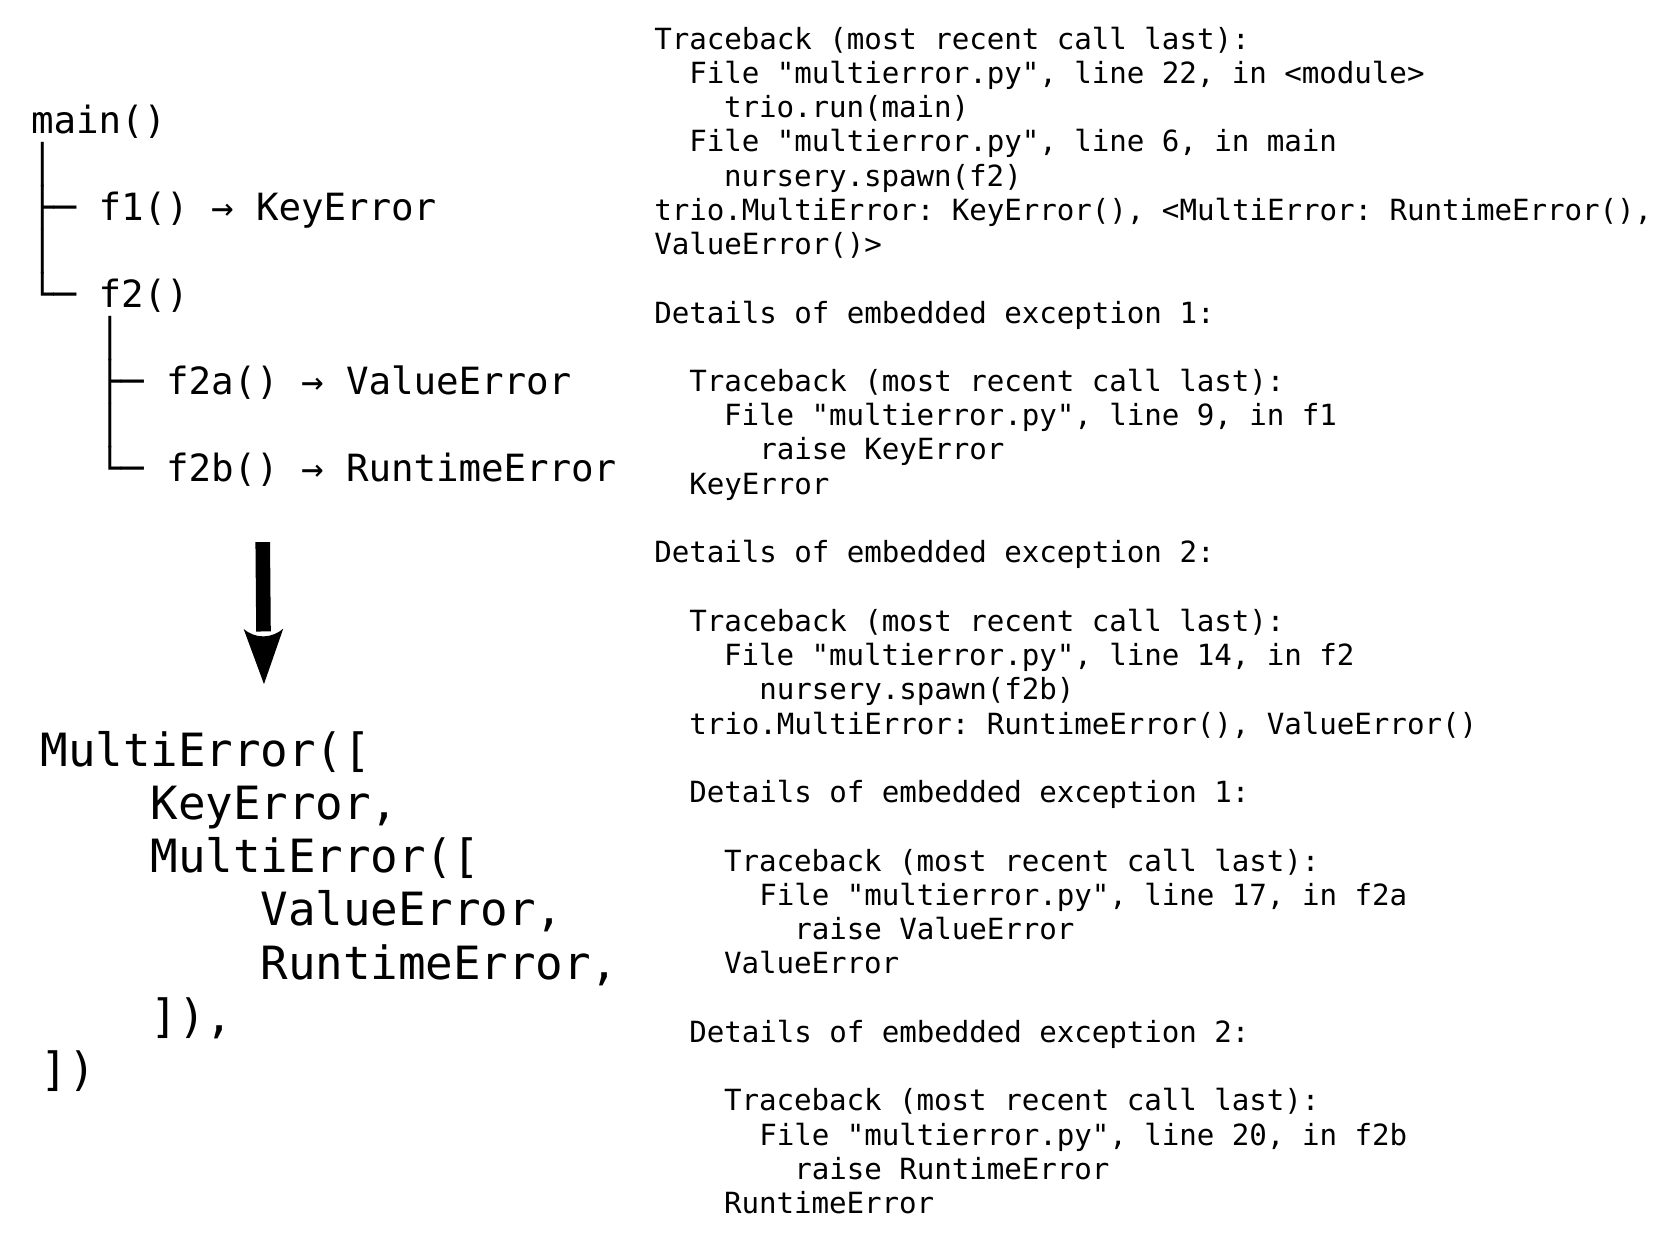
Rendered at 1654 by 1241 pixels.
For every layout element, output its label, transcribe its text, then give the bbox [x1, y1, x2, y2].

text_box MultiError([ KeyError, MultiError([ ValueError, RuntimeError, ]), ]) [26, 716, 639, 1123]
text_box main() │ ├─ f1() → KeyError │ └─ f2() │ ├─ f2a() → ValueError │ └─ f2b() → RuntimeError [0, 91, 639, 499]
text_box Traceback (most recent call last): File "multierror.py", line 22, in <module> trio.run(main) File "multierror.py", line 6, in main nursery.spawn(f2) trio.MultiError: KeyError(), <MultiError: RuntimeError(), ValueError()> Details of embedded exception 1: Traceback (most recent call last): File "multierror.py", line 9, in f1 raise KeyError KeyError Details of embedded exception 2: Traceback (most recent call last): File "multierror.py", line 14, in f2 nursery.spawn(f2b) trio.MultiError: RuntimeError(), ValueError() Details of embedded exception 1: Traceback (most recent call last): File "multierror.py", line 17, in f2a raise ValueError ValueError Details of embedded exception 2: Traceback (most recent call last): File "multierror.py", line 20, in f2b raise RuntimeError RuntimeError [639, 14, 1654, 1241]
